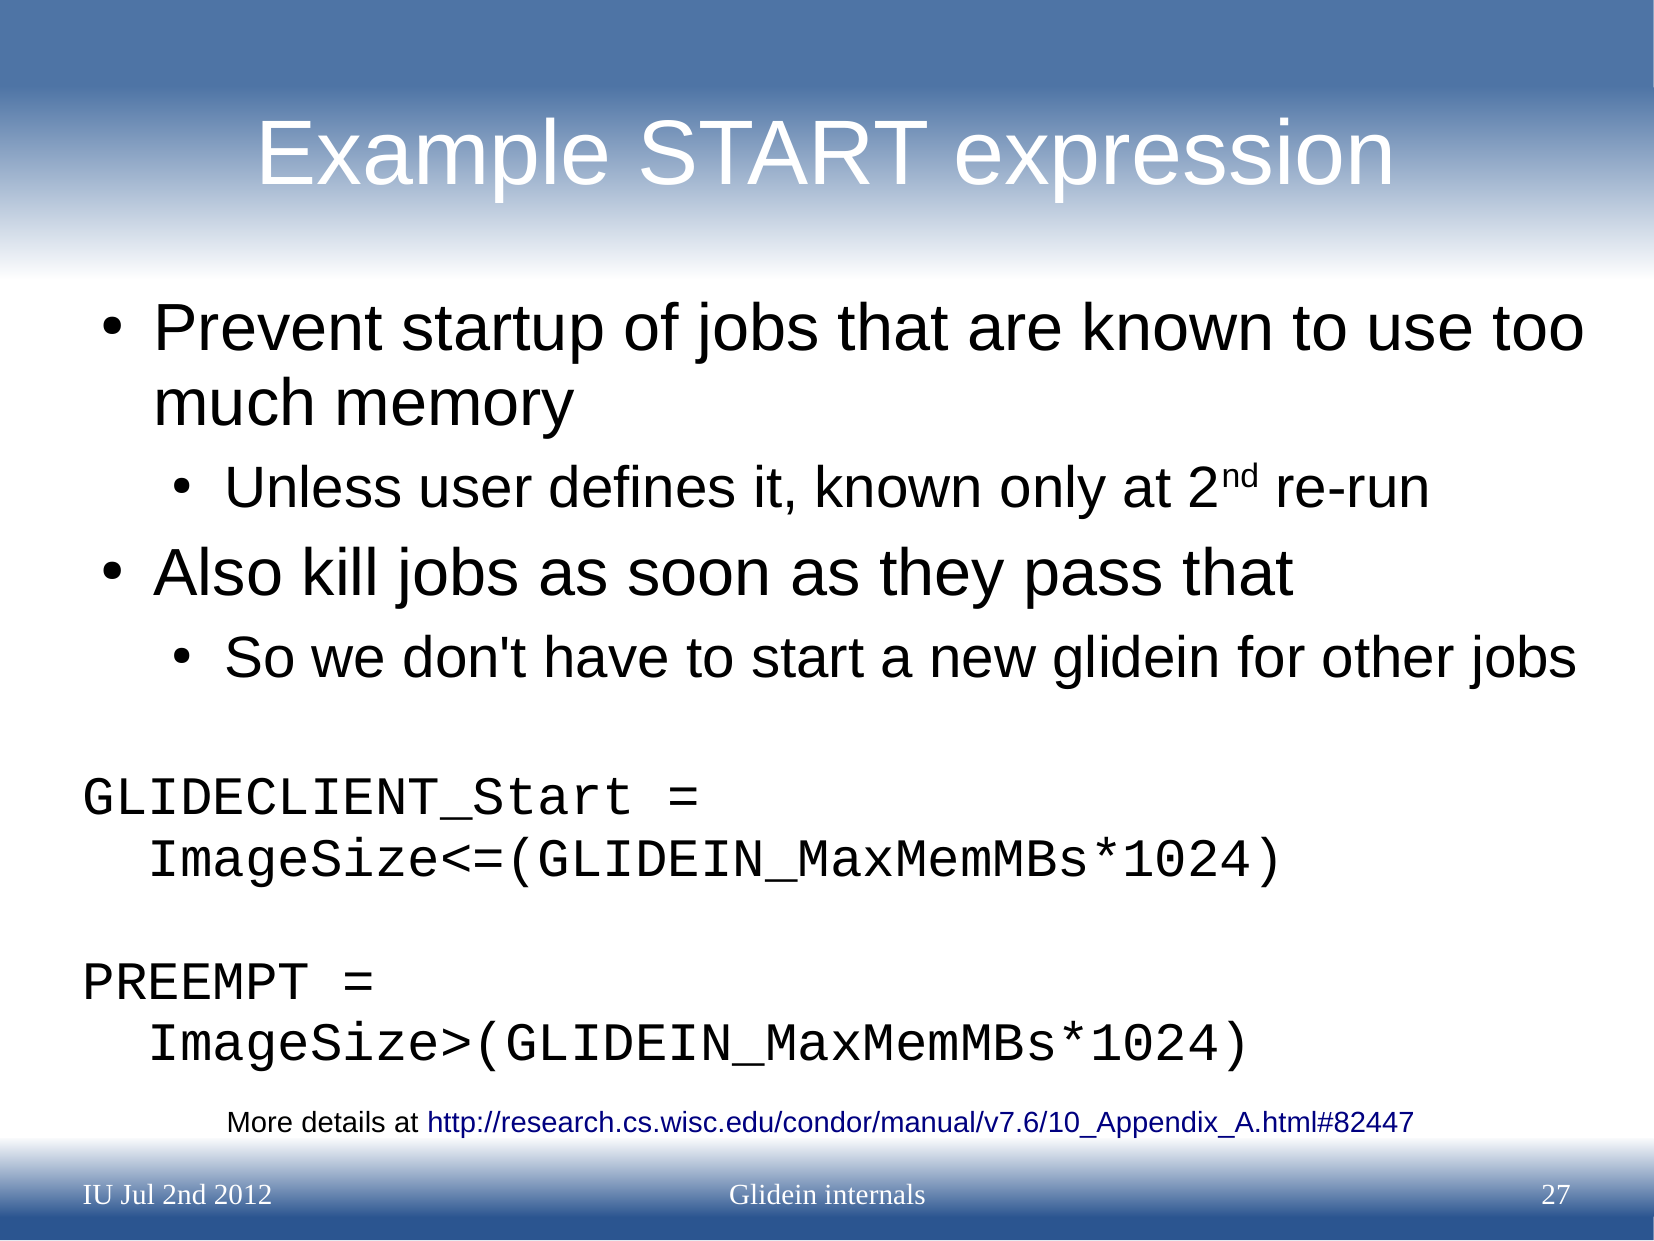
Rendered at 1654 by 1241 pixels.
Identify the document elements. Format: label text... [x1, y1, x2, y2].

text_box More details at http://research.cs.wisc.edu/condor/manual/v7.6/10_Appendix_A.html#82447 [211, 1099, 1505, 1156]
title Example START expression [82, 56, 1571, 250]
list Prevent startup of jobs that are known to use too much memory Unless user defines it, known only at 2nd re-run Also kill jobs as soon as they pass that So we don't have to start a new glidein for other jobs GLIDECLIENT_Start = ImageSize<=(GLIDEIN_MaxMemMBs*1024) PREEMPT = ImageSize>(GLIDEIN_MaxMemMBs*1024) [82, 290, 1623, 1109]
